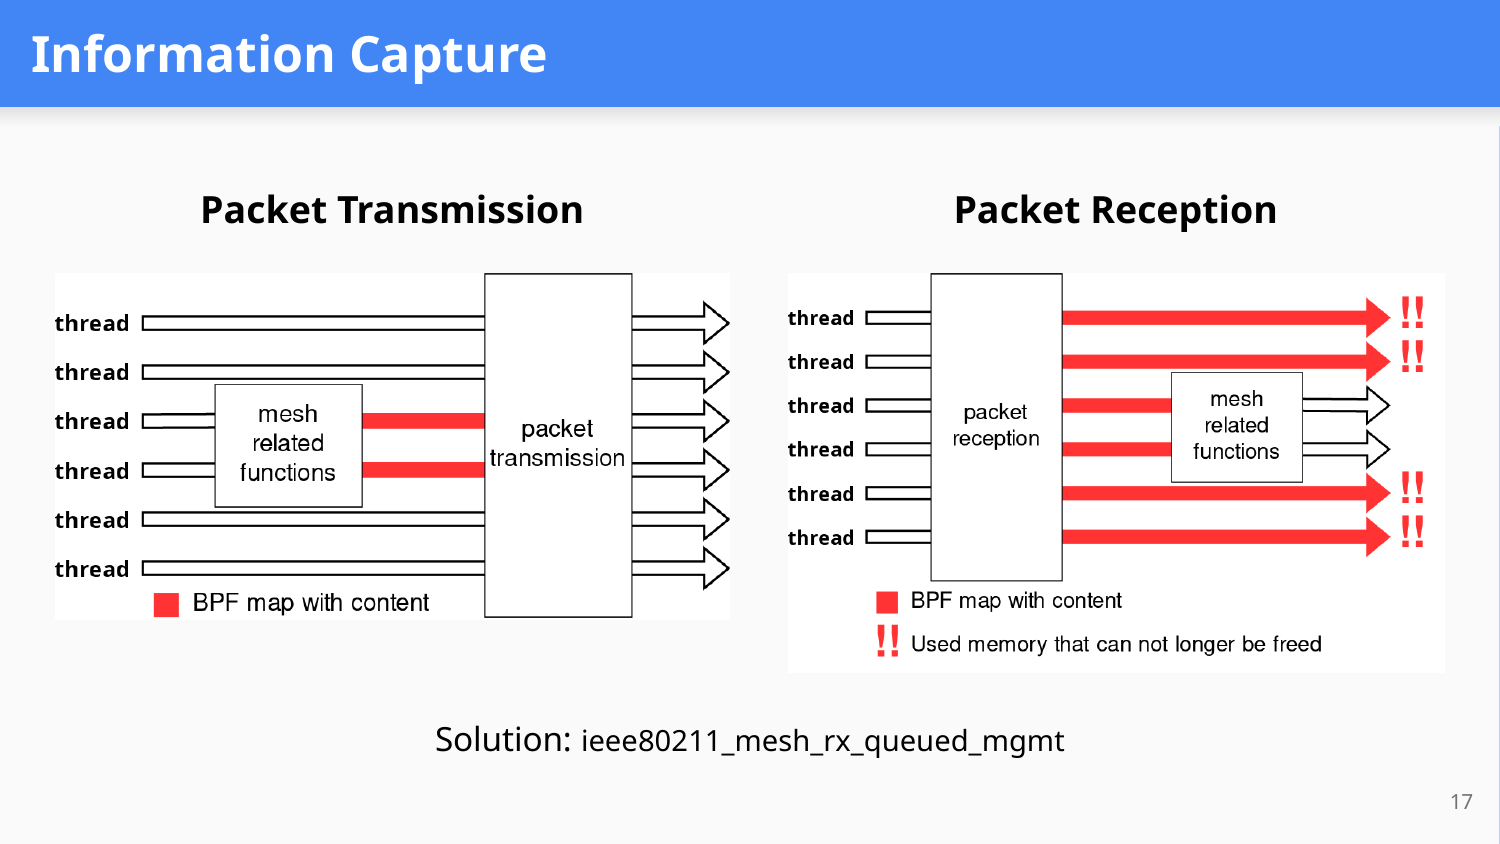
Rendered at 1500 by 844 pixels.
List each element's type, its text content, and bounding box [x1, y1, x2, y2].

text_box Packet Transmission [55, 171, 730, 247]
picture [788, 273, 1445, 673]
title Information Capture [16, 2, 1464, 102]
text_box Solution: ieee80211_mesh_rx_queued_mgmt [409, 703, 1091, 774]
picture [55, 273, 730, 620]
slide_number 29 [1398, 770, 1489, 835]
text_box Packet Reception [788, 171, 1445, 247]
